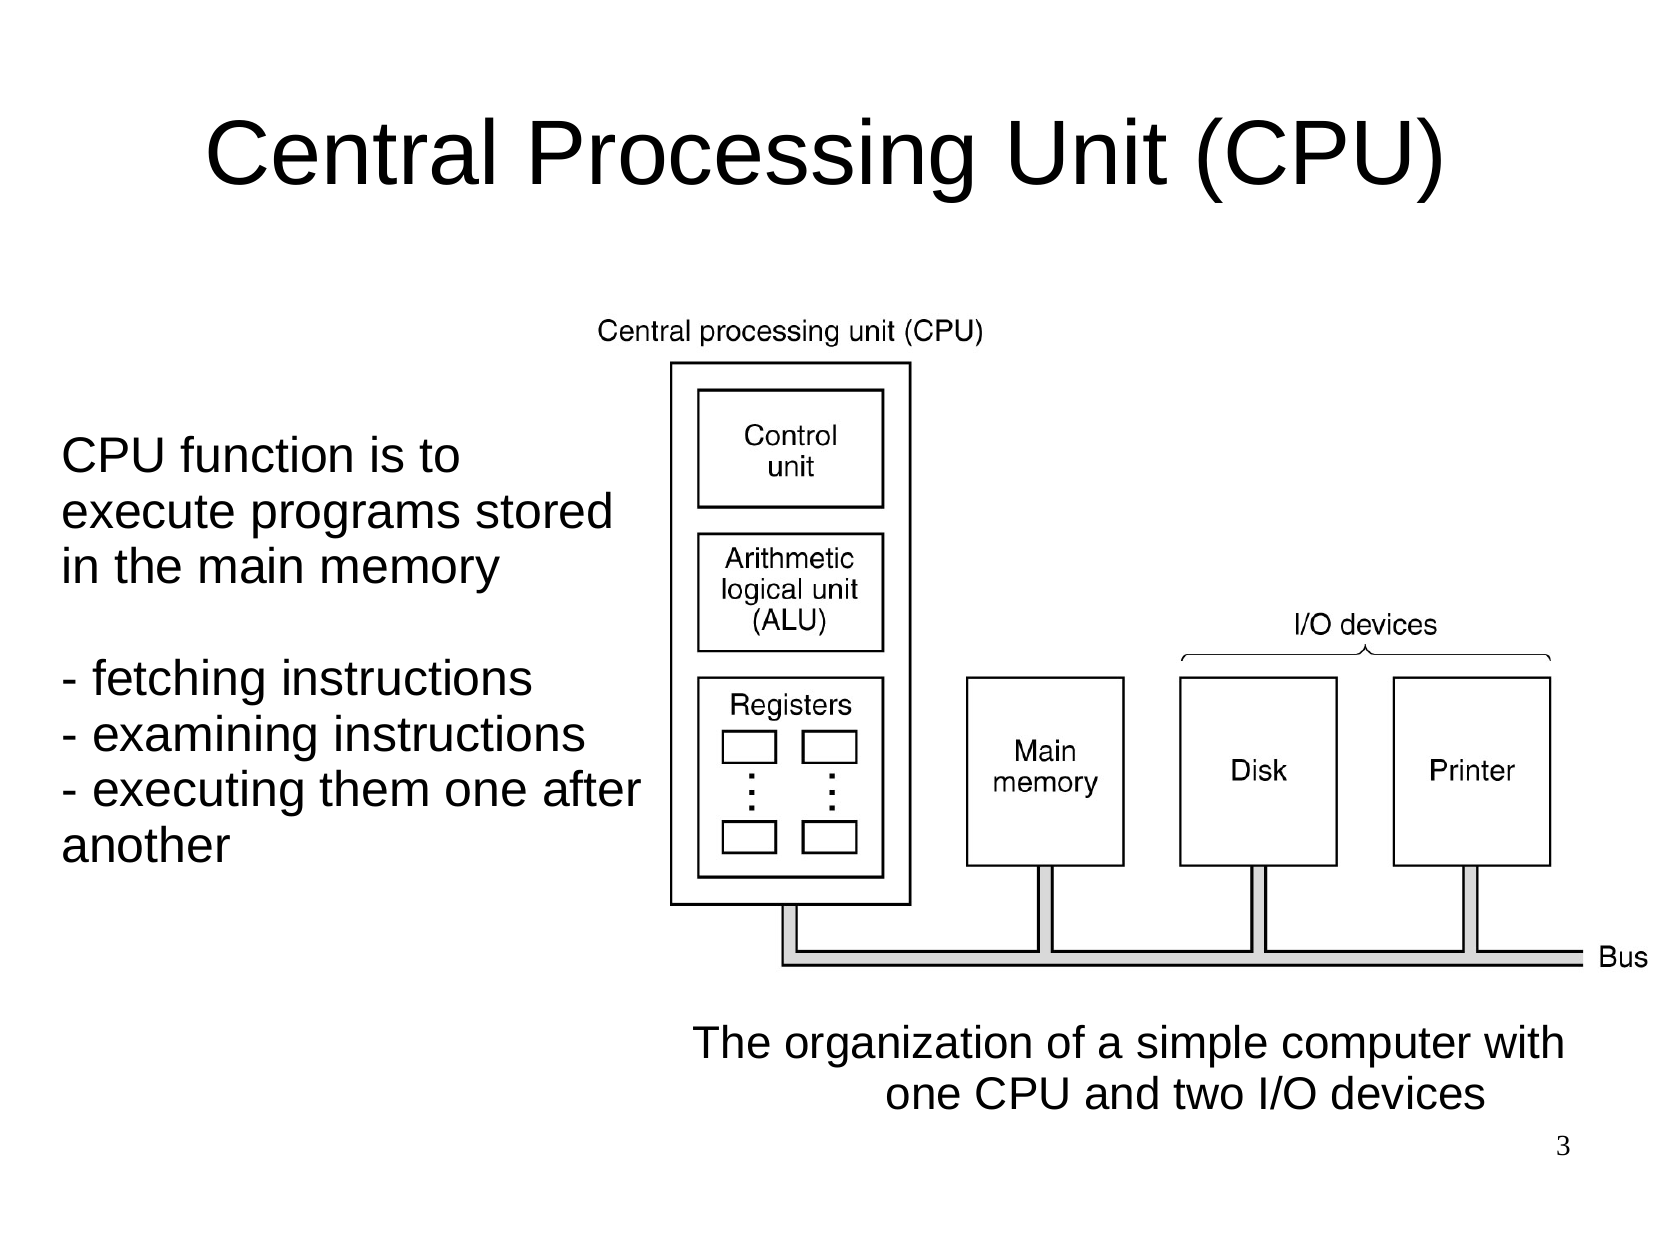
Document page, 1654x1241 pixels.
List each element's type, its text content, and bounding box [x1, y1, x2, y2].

title Central Processing Unit (CPU) [82, 49, 1571, 257]
text_box The organization of a simple computer with one CPU and two I/O devices [599, 1016, 1654, 1171]
picture [597, 313, 1648, 973]
text_box CPU function is to execute programs stored in the main memory - fetching instructions - examining instructions - executing them one after another [46, 419, 660, 885]
